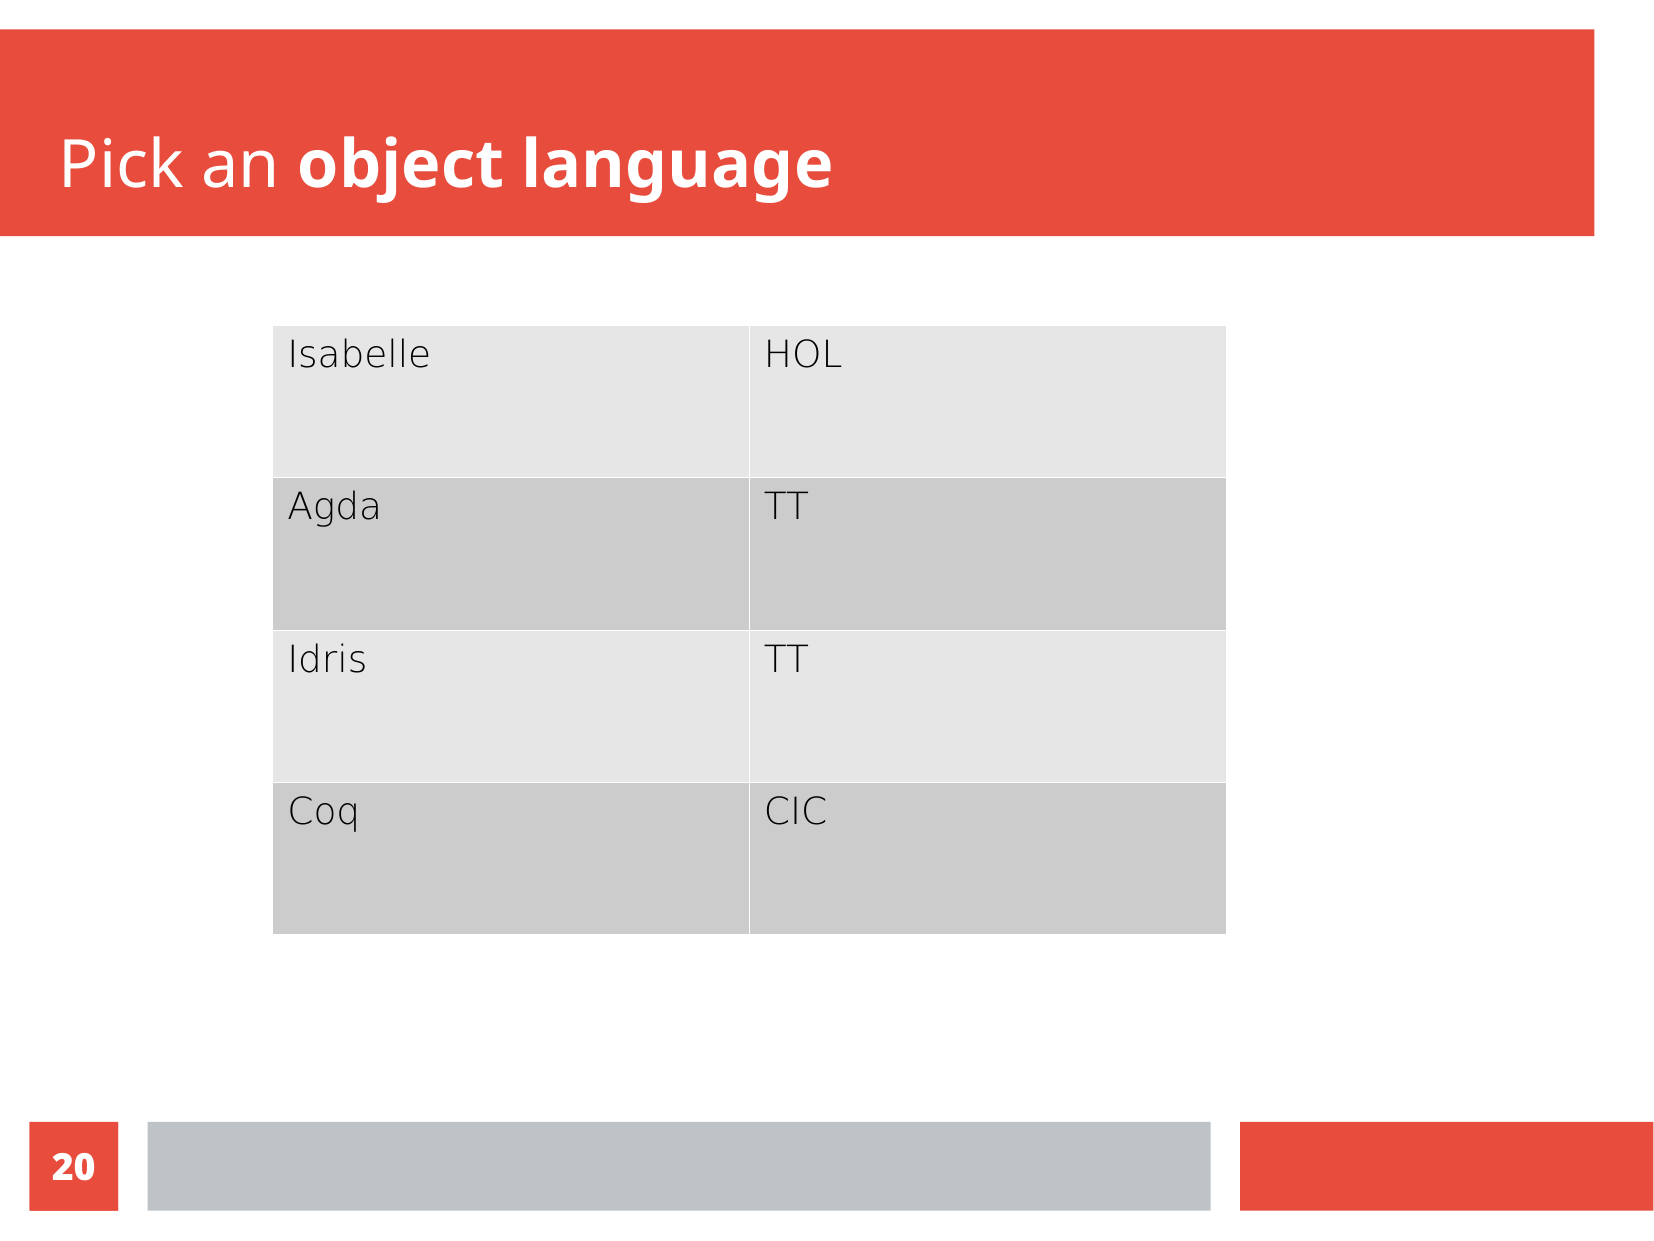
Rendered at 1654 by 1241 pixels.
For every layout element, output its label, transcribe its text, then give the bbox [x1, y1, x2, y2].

table_cell TT [750, 478, 1226, 630]
table_header HOL [750, 326, 1226, 477]
table_cell Idris [273, 631, 749, 782]
table_cell Coq [273, 783, 749, 934]
table_cell CIC [750, 783, 1226, 934]
title Pick an object language [59, 59, 1595, 207]
table_header Isabelle [273, 326, 749, 477]
table_cell TT [750, 631, 1226, 782]
table_cell Agda [273, 478, 749, 630]
